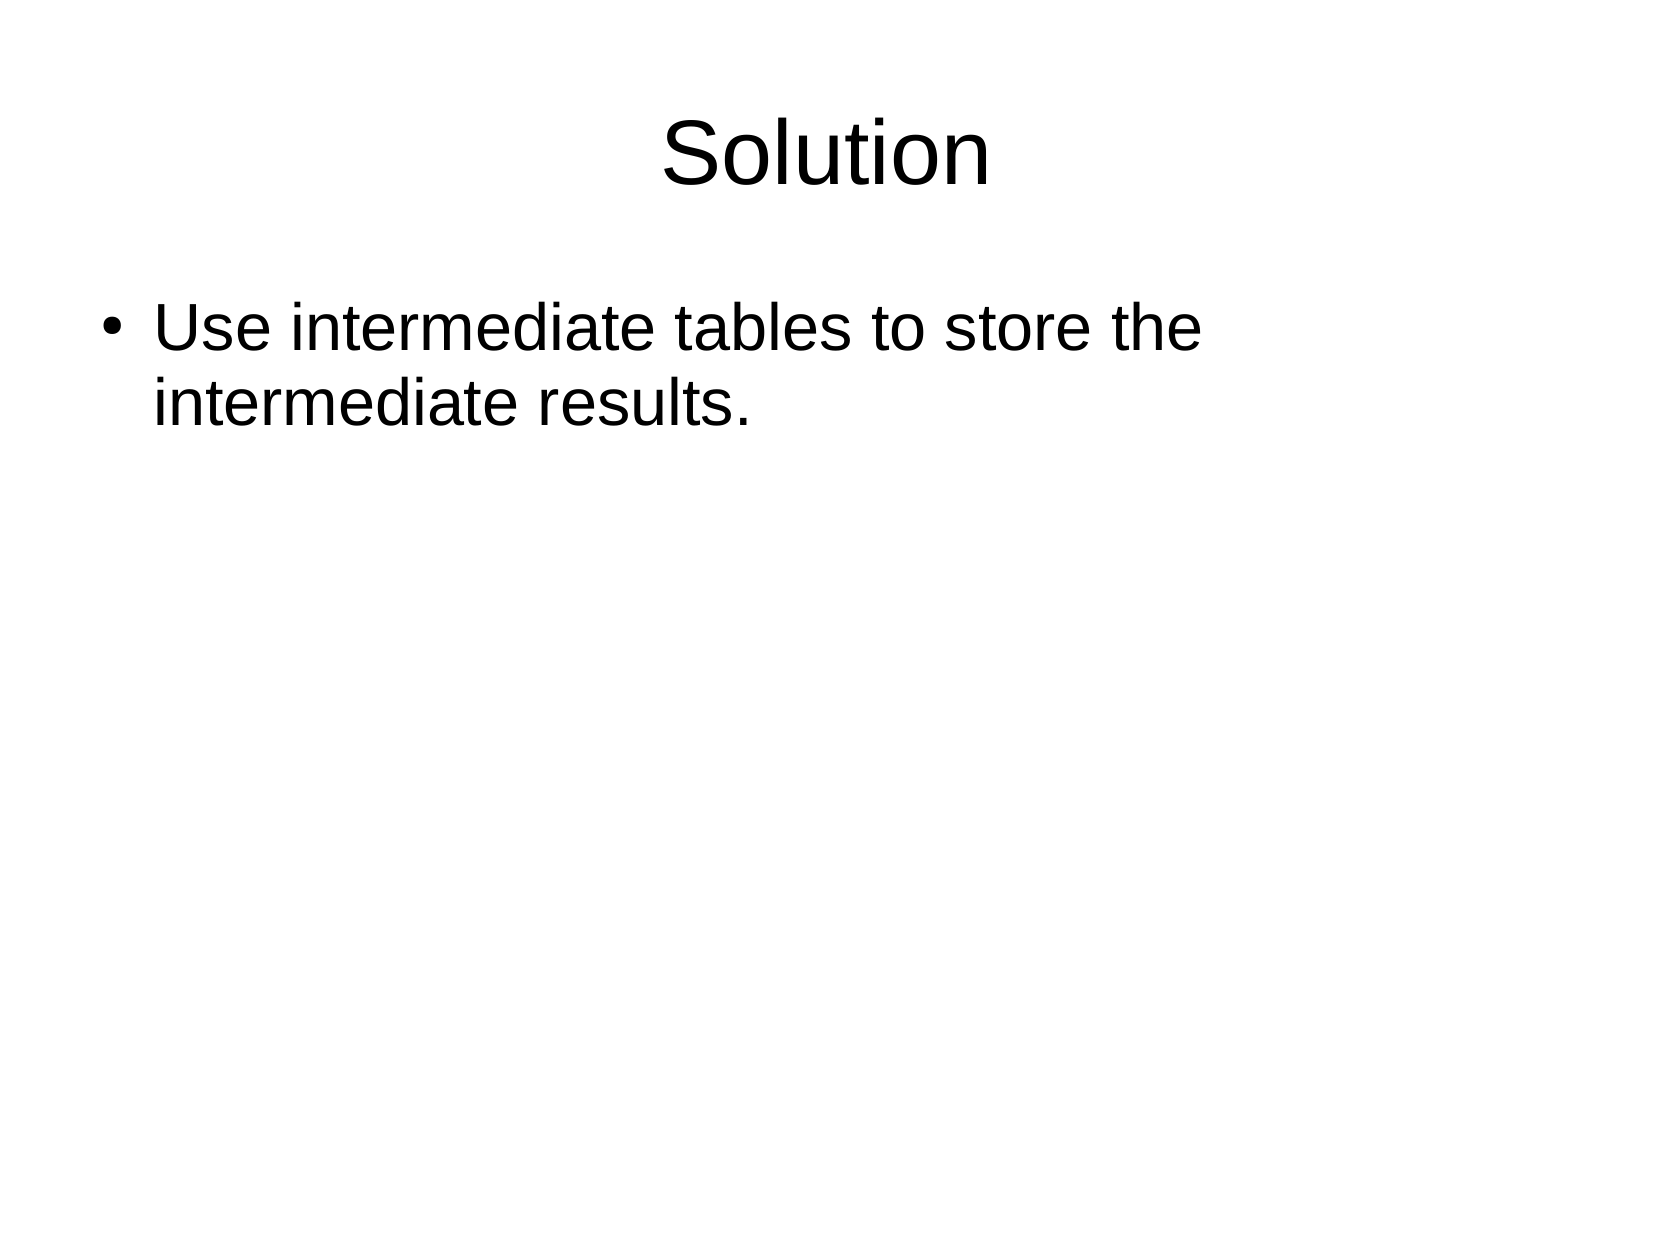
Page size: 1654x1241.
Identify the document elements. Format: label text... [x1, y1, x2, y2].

list Use intermediate tables to store the intermediate results. [82, 290, 1538, 1010]
title Solution [82, 49, 1571, 257]
